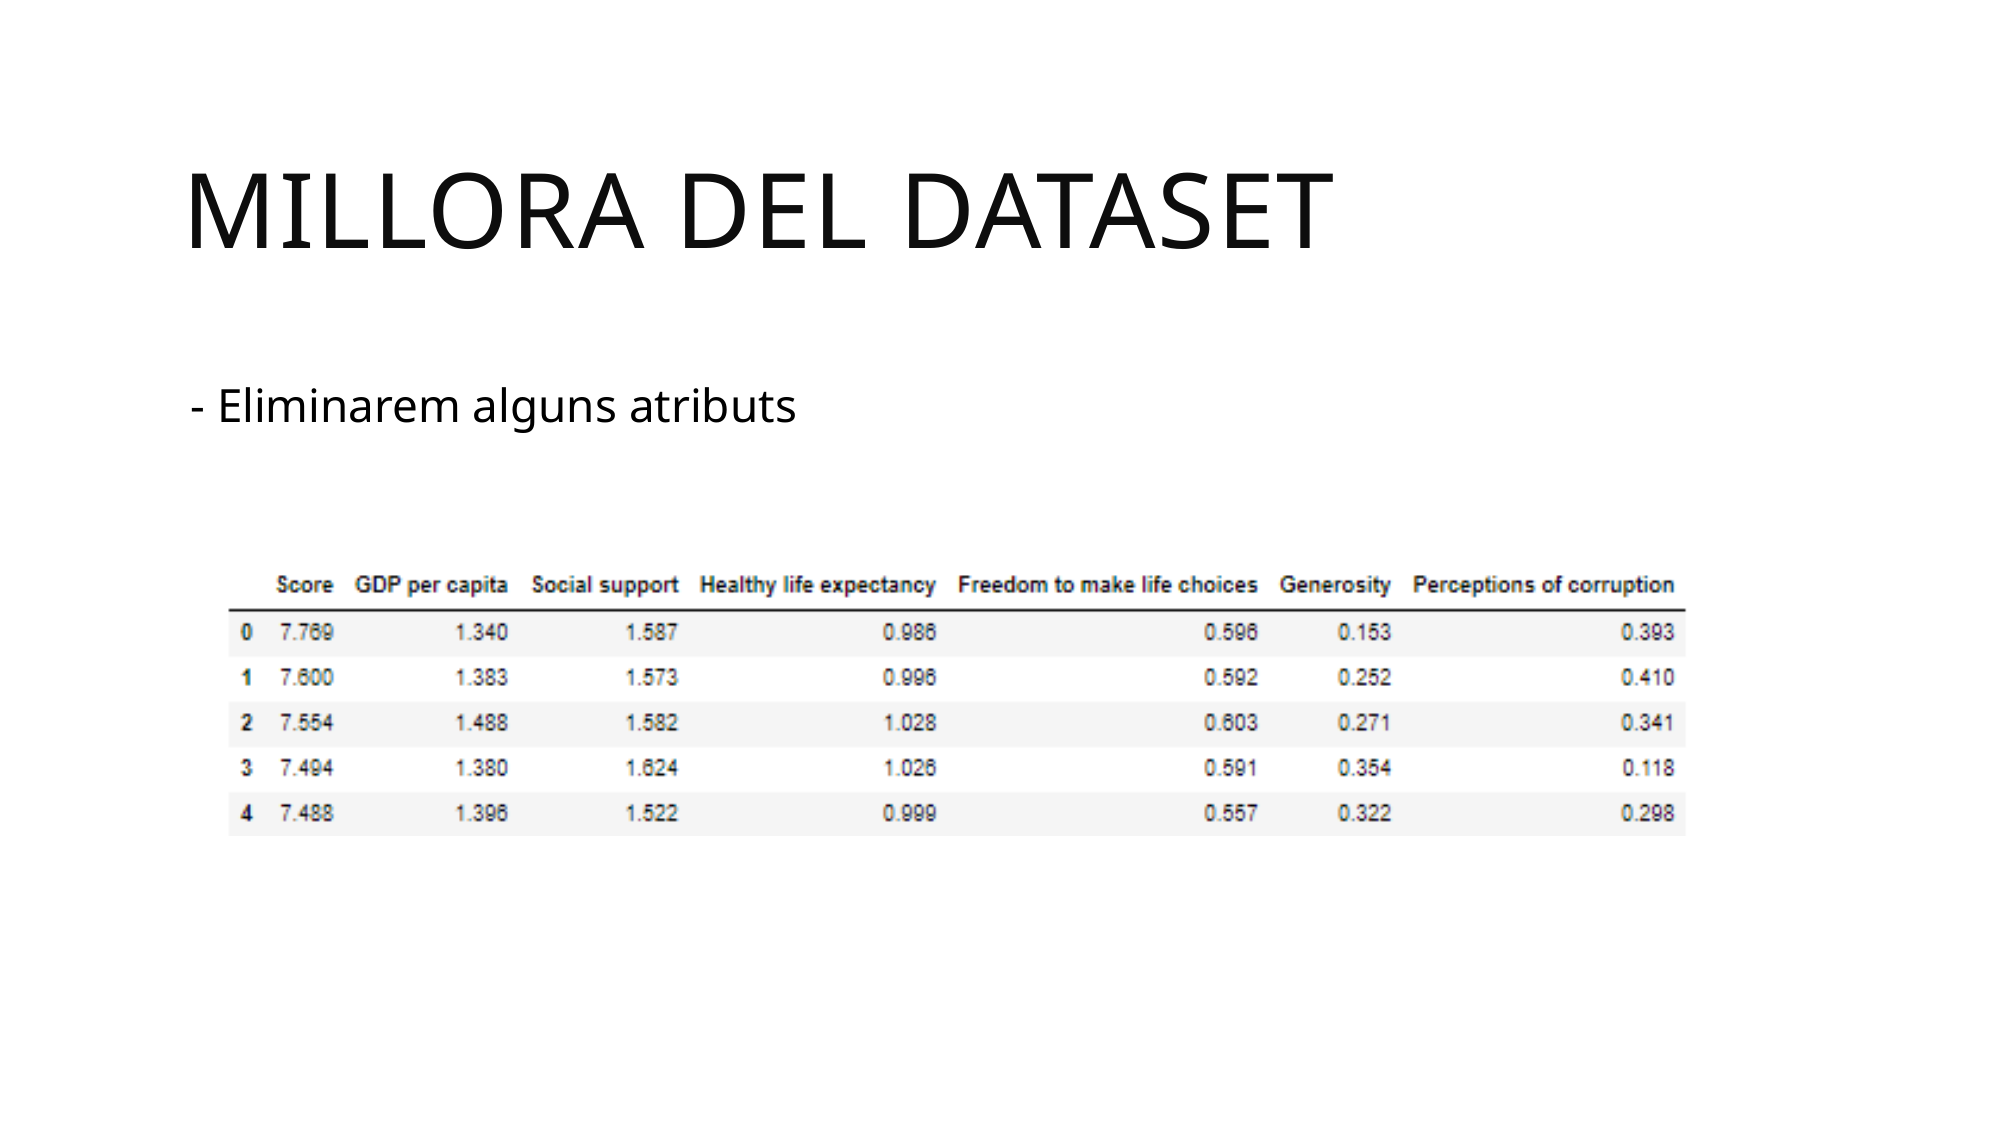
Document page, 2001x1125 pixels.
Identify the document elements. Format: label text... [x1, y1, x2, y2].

picture [220, 574, 1710, 836]
title Millora del dataset [168, 96, 1763, 343]
list - Eliminarem alguns atributs [168, 375, 1763, 1036]
